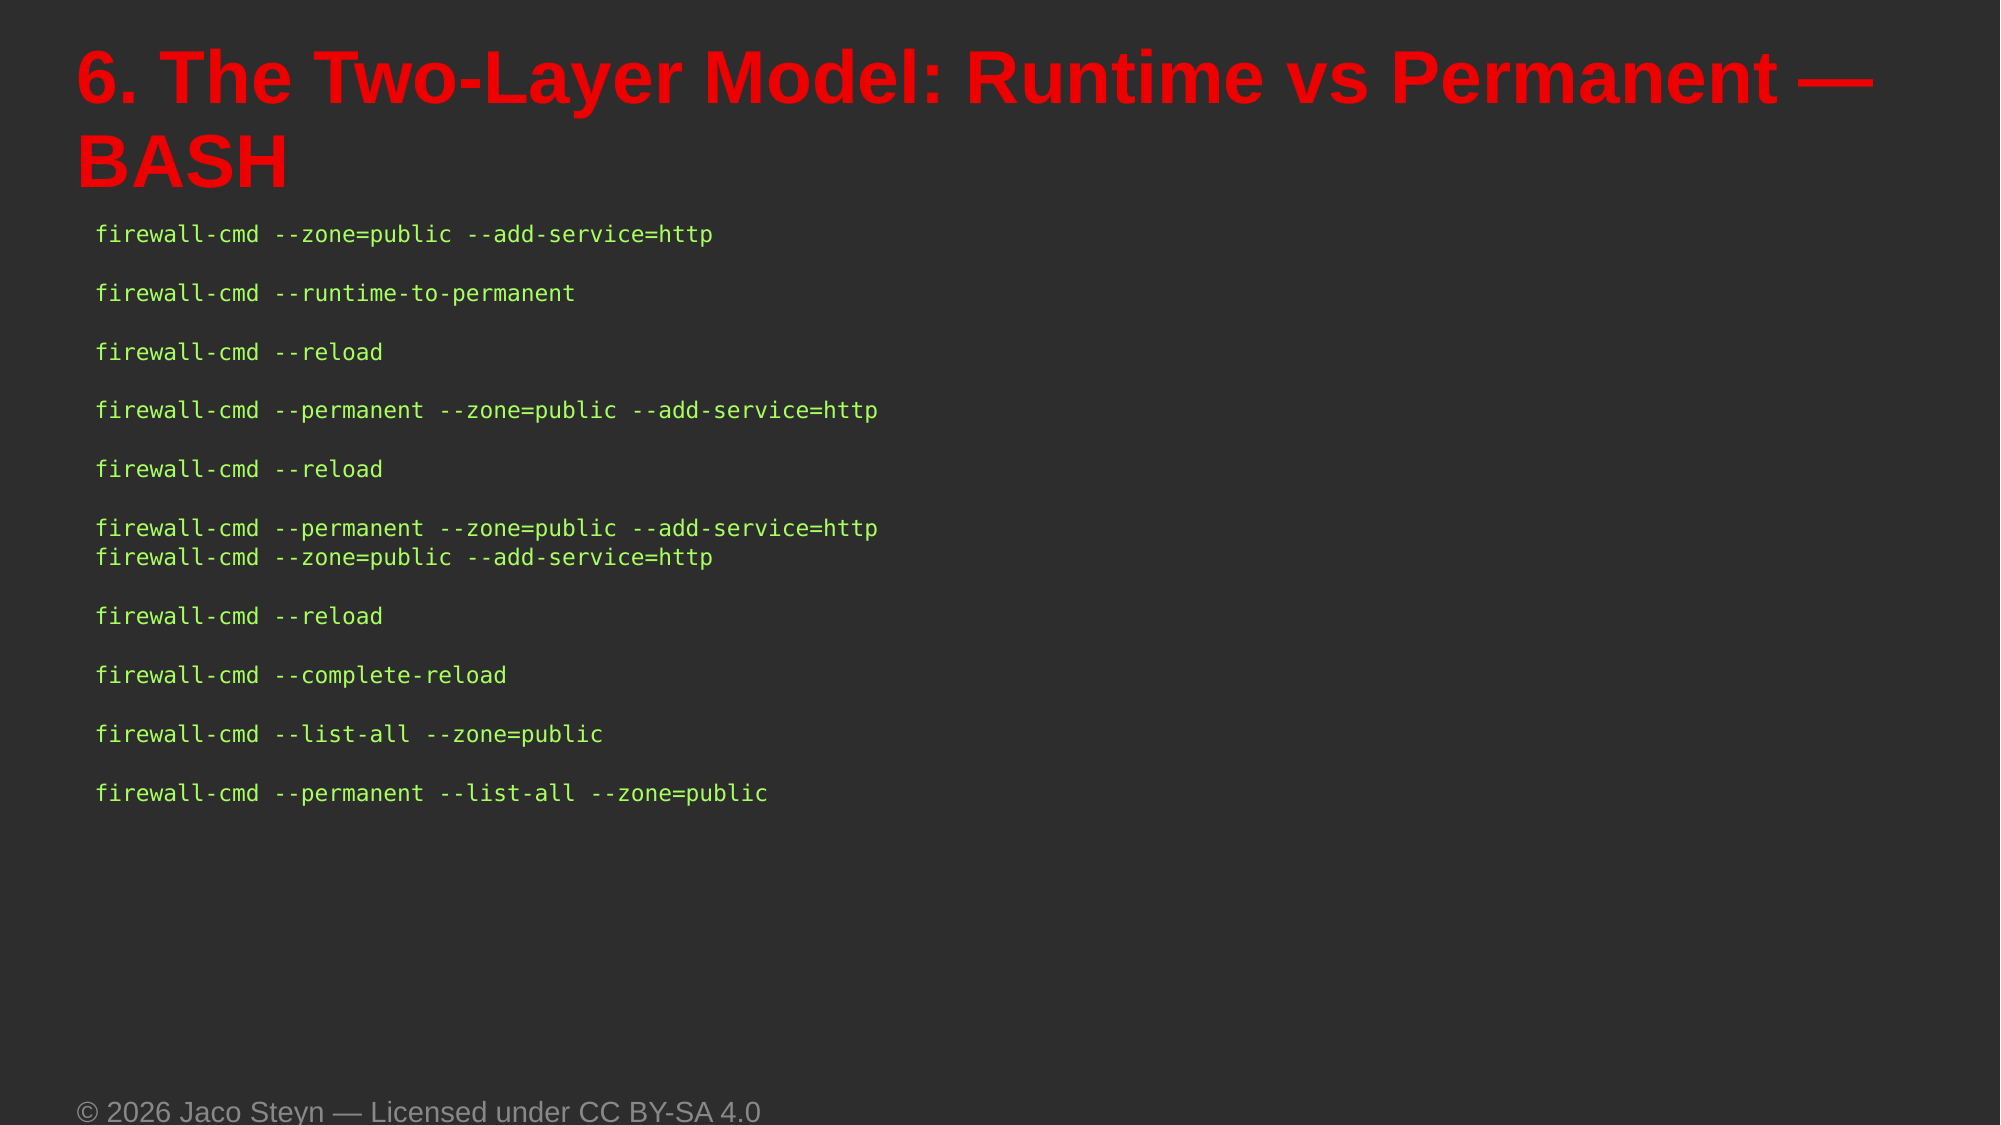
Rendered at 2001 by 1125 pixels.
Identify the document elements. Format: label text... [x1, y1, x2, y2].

text_box © 2026 Jaco Steyn — Licensed under CC BY-SA 4.0 [59, 1083, 1942, 1120]
text_box 6. The Two-Layer Model: Runtime vs Permanent — BASH [59, 23, 1942, 178]
text_box firewall-cmd --zone=public --add-service=http firewall-cmd --runtime-to-permanent firewall-cmd --reload firewall-cmd --permanent --zone=public --add-service=http firewall-cmd --reload firewall-cmd --permanent --zone=public --add-service=http firewall-cmd --zone=public --add-service=http firewall-cmd --reload firewall-cmd --complete-reload firewall-cmd --list-all --zone=public firewall-cmd --permanent --list-all --zone=public [59, 194, 1942, 1052]
